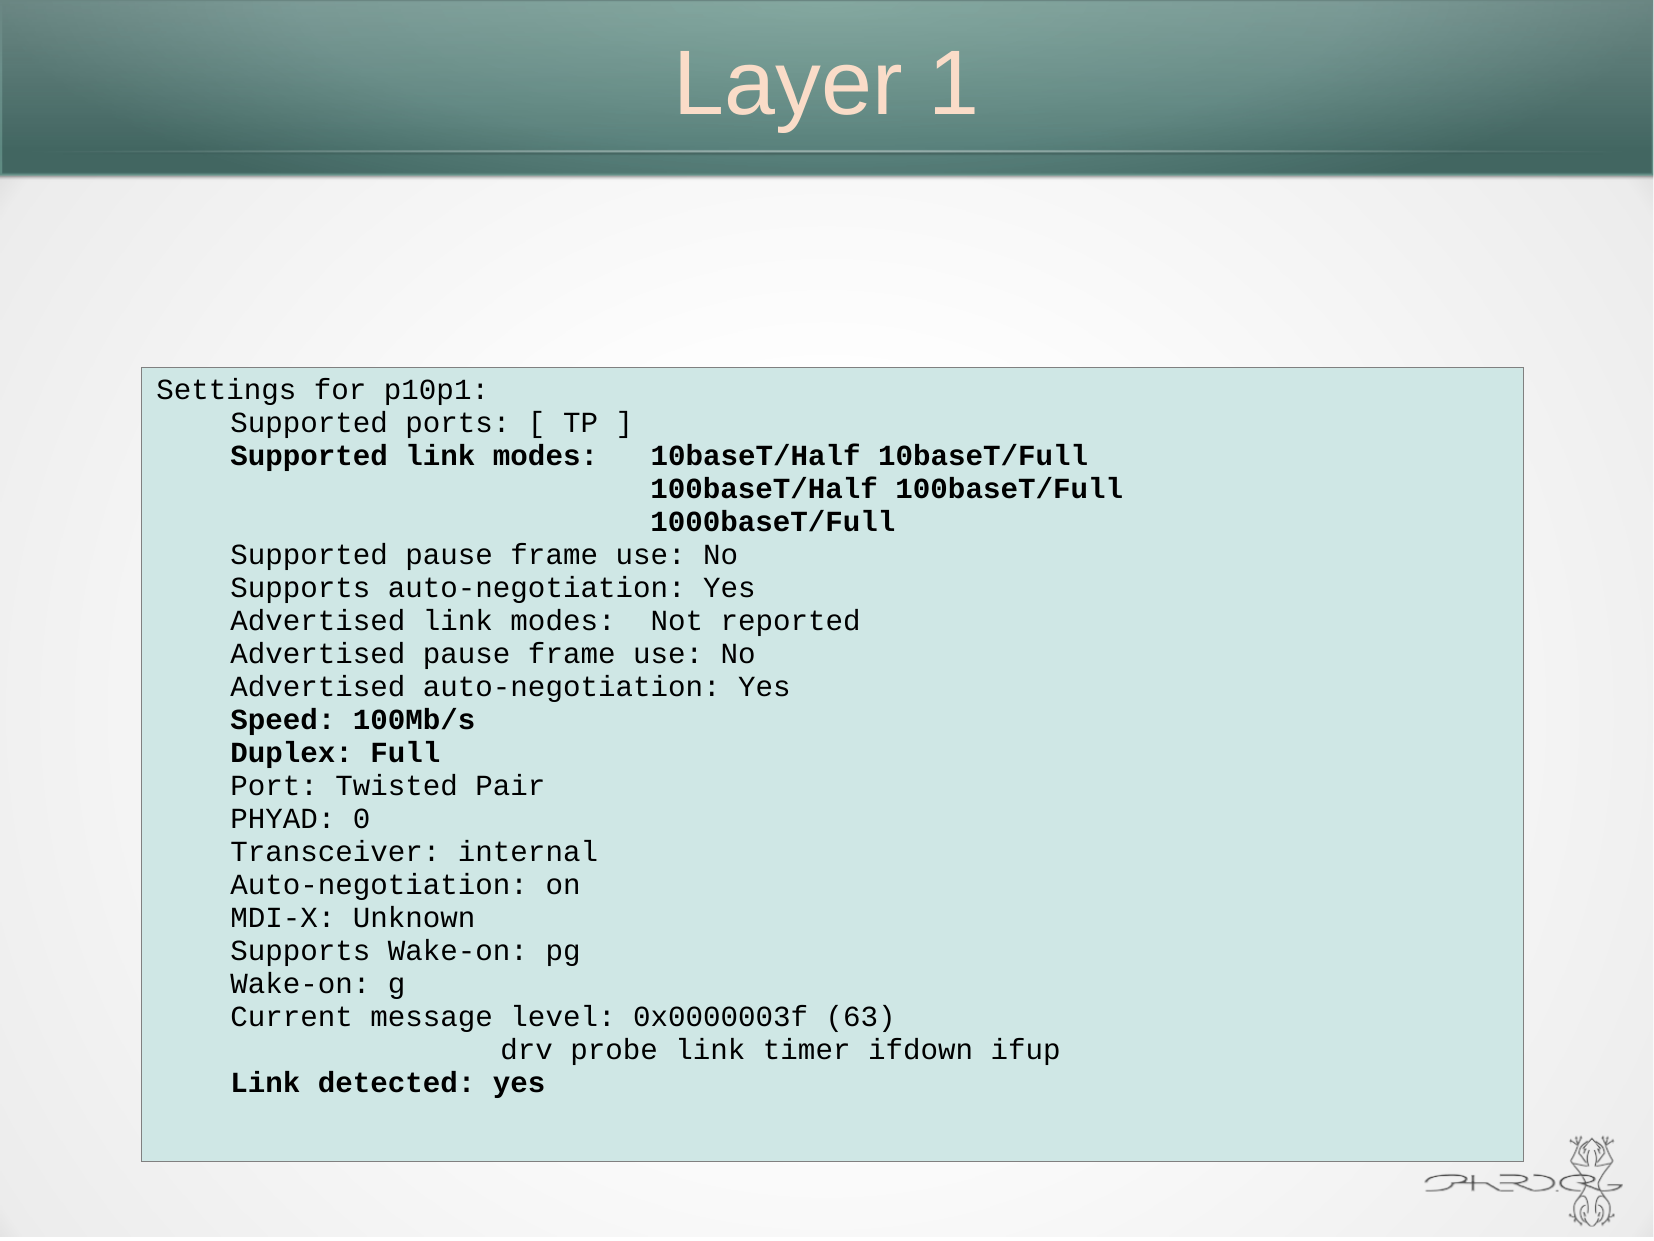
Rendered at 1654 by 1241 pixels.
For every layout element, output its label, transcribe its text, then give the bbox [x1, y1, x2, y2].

picture [0, 0, 1654, 1237]
title [82, 11, 1571, 154]
text_box Settings for p10p1: Supported ports: [ TP ] Supported link modes: 10baseT/Half 10baseT/Full 100baseT/Half 100baseT/Full 1000baseT/Full Supported pause frame use: No Supports auto-negotiation: Yes Advertised link modes: Not reported Advertised pause frame use: No Advertised auto-negotiation: Yes Speed: 100Mb/s Duplex: Full Port: Twisted Pair PHYAD: 0 Transceiver: internal Auto-negotiation: on MDI-X: Unknown Supports Wake-on: pg Wake-on: g Current message level: 0x0000003f (63) drv probe link timer ifdown ifup Link detected: yes [141, 367, 1524, 1162]
